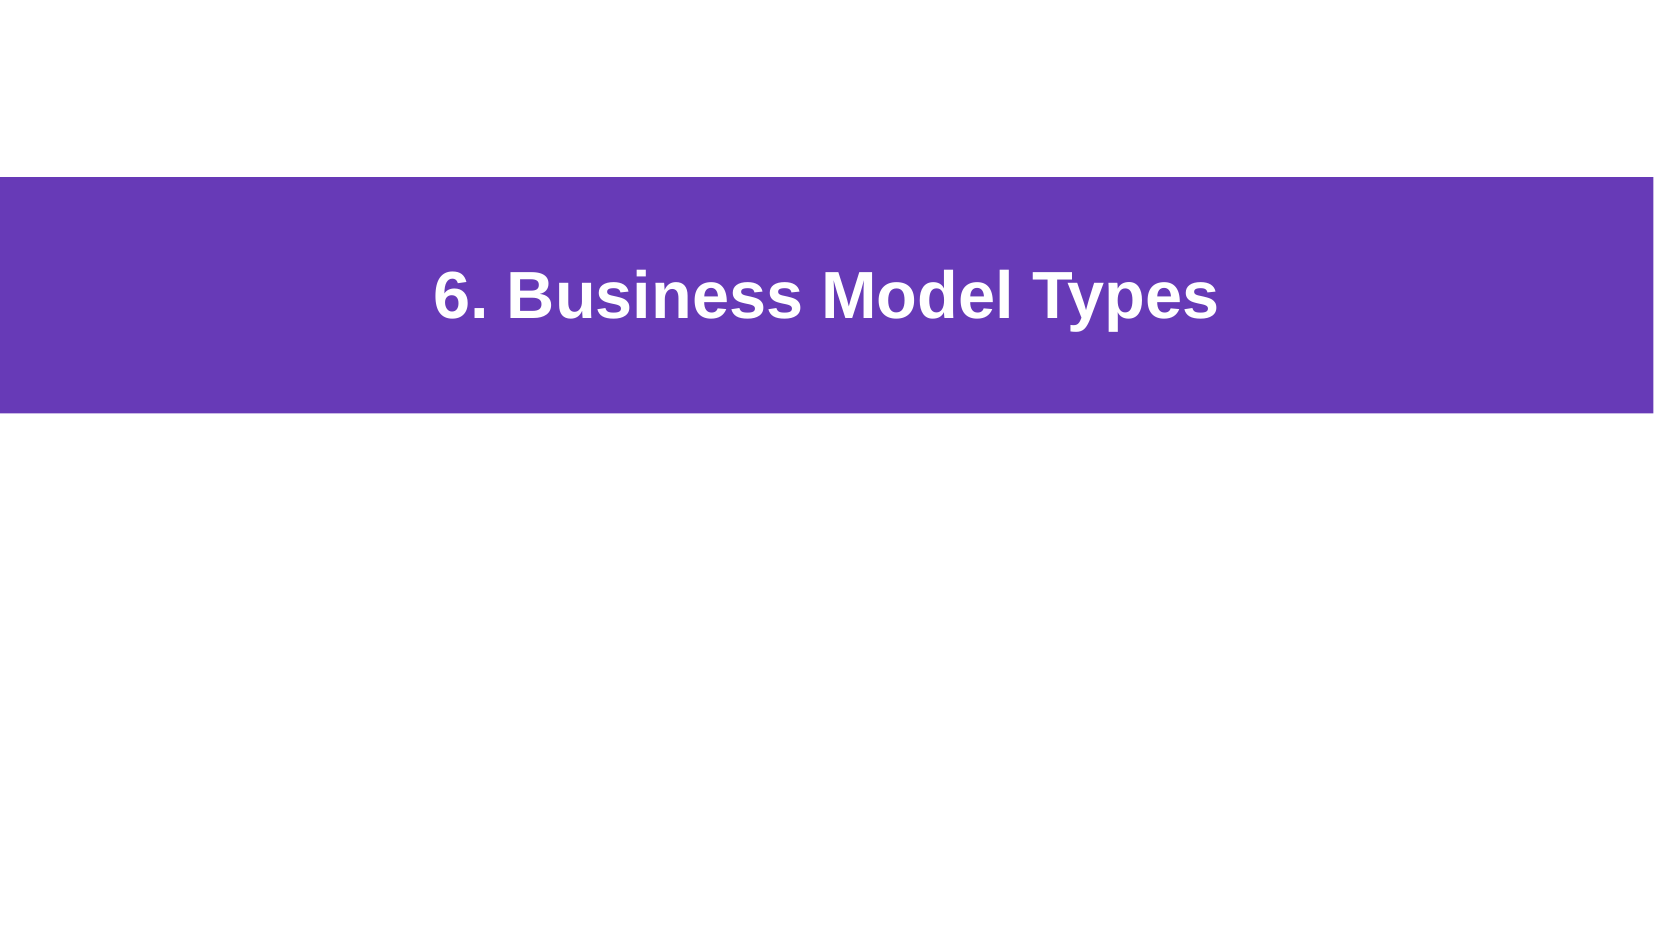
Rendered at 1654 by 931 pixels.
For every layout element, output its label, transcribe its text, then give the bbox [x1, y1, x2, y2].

title 6. Business Model Types [0, 177, 1654, 414]
